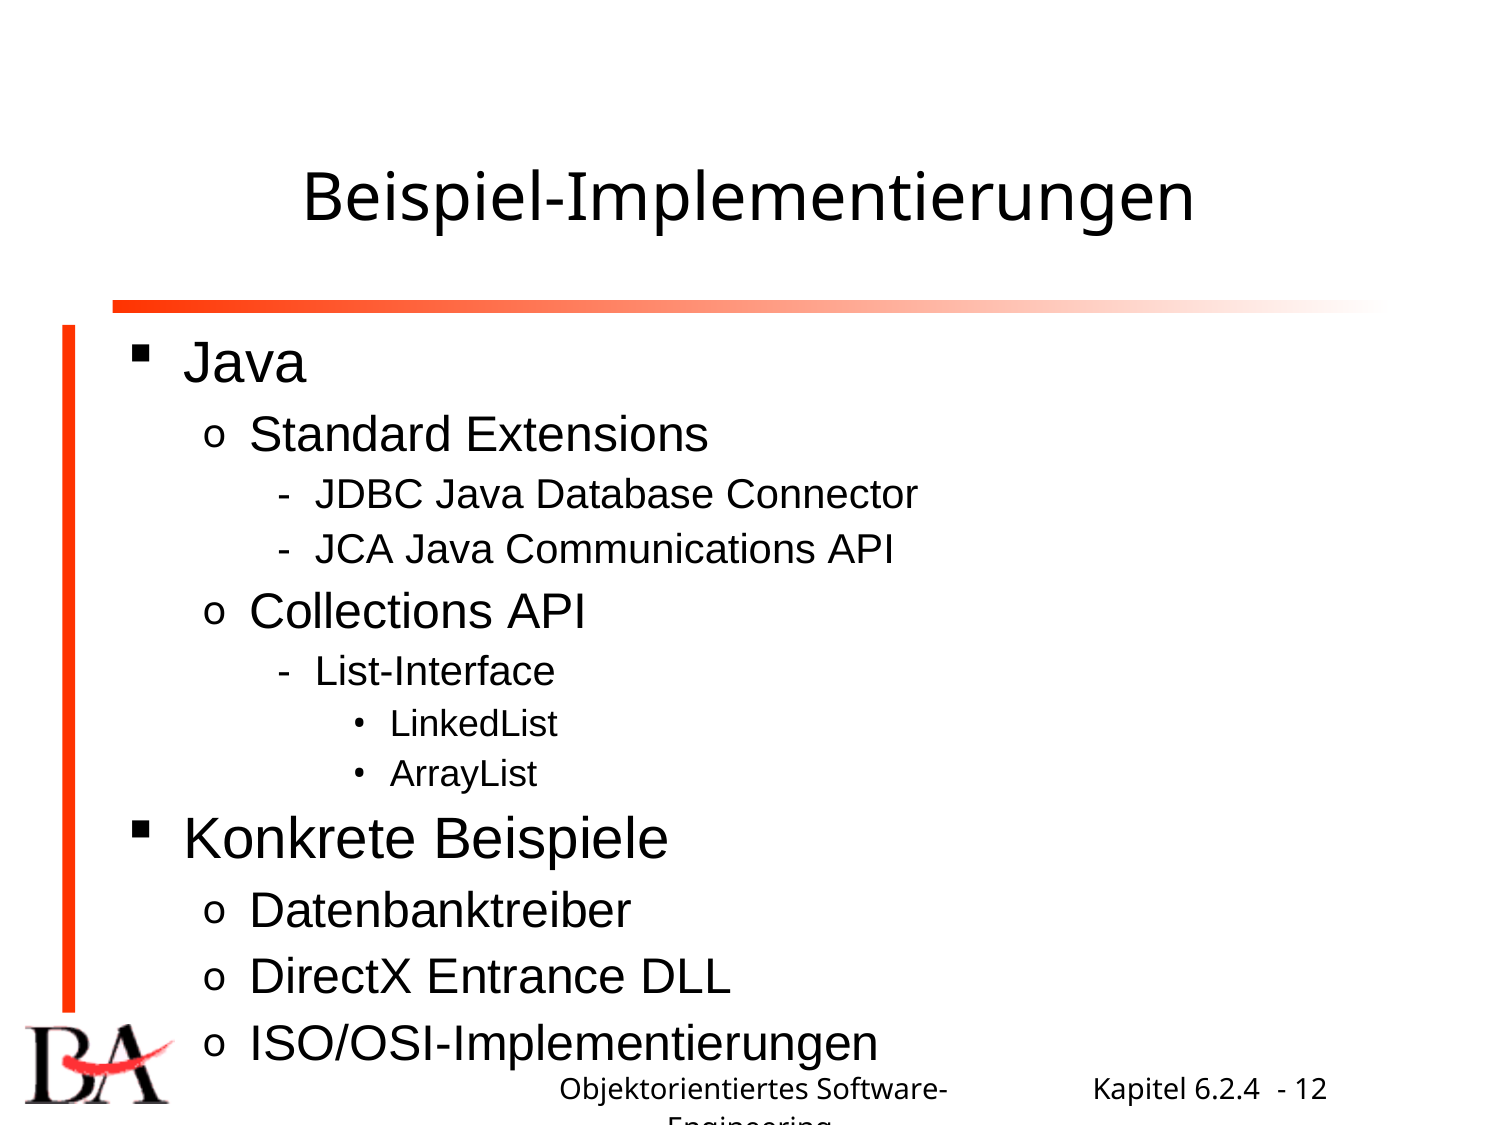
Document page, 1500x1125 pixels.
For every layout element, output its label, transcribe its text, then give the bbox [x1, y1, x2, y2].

list Java Standard Extensions JDBC Java Database Connector JCA Java Communications API Collections API List-Interface LinkedList ArrayList Konkrete Beispiele Datenbanktreiber DirectX Entrance DLL ISO/OSI-Implementierungen [112, 324, 1388, 1079]
picture [24, 1024, 175, 1104]
title Beispiel-Implementierungen [112, 99, 1388, 288]
